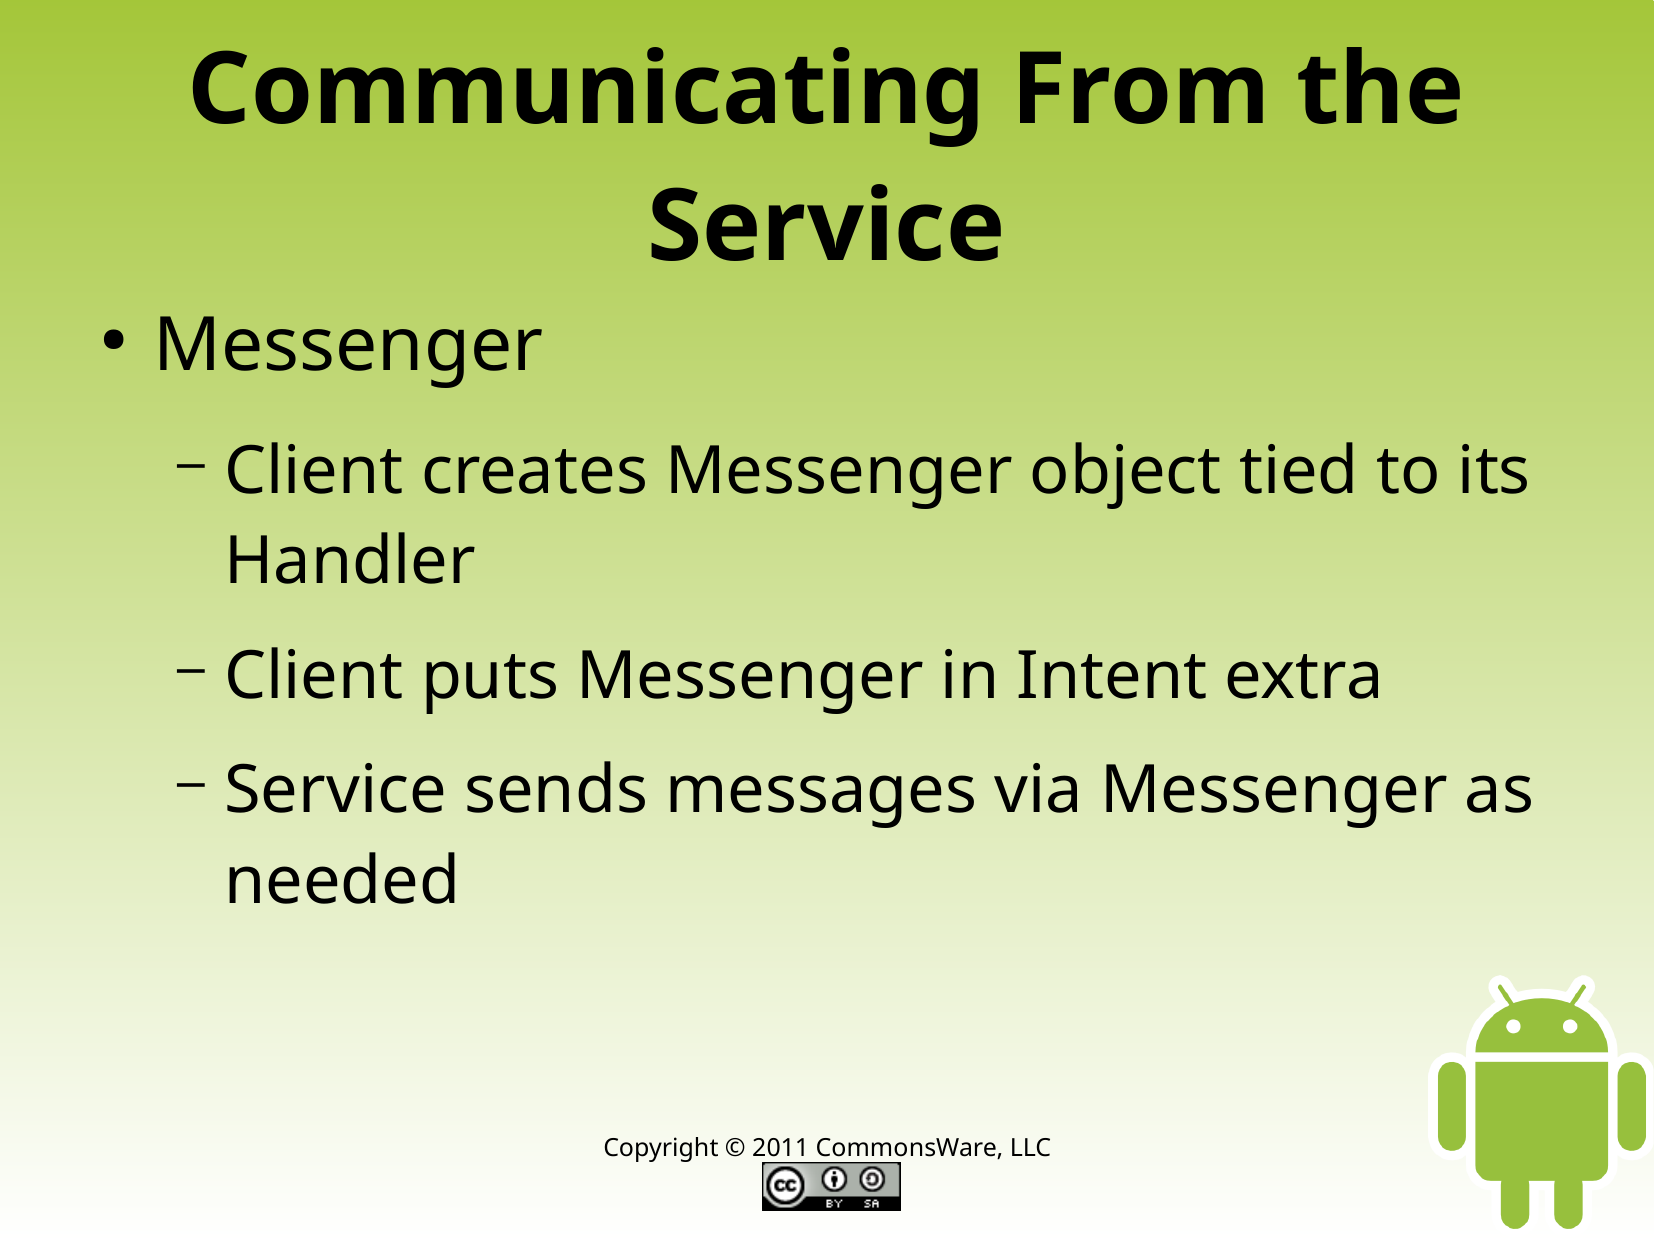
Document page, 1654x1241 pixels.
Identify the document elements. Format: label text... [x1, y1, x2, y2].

title Communicating From the Service [82, 49, 1571, 257]
list Messenger Client creates Messenger object tied to its Handler Client puts Messenger in Intent extra Service sends messages via Messenger as needed [82, 290, 1571, 1109]
picture [762, 1162, 901, 1211]
picture [1428, 975, 1654, 1238]
